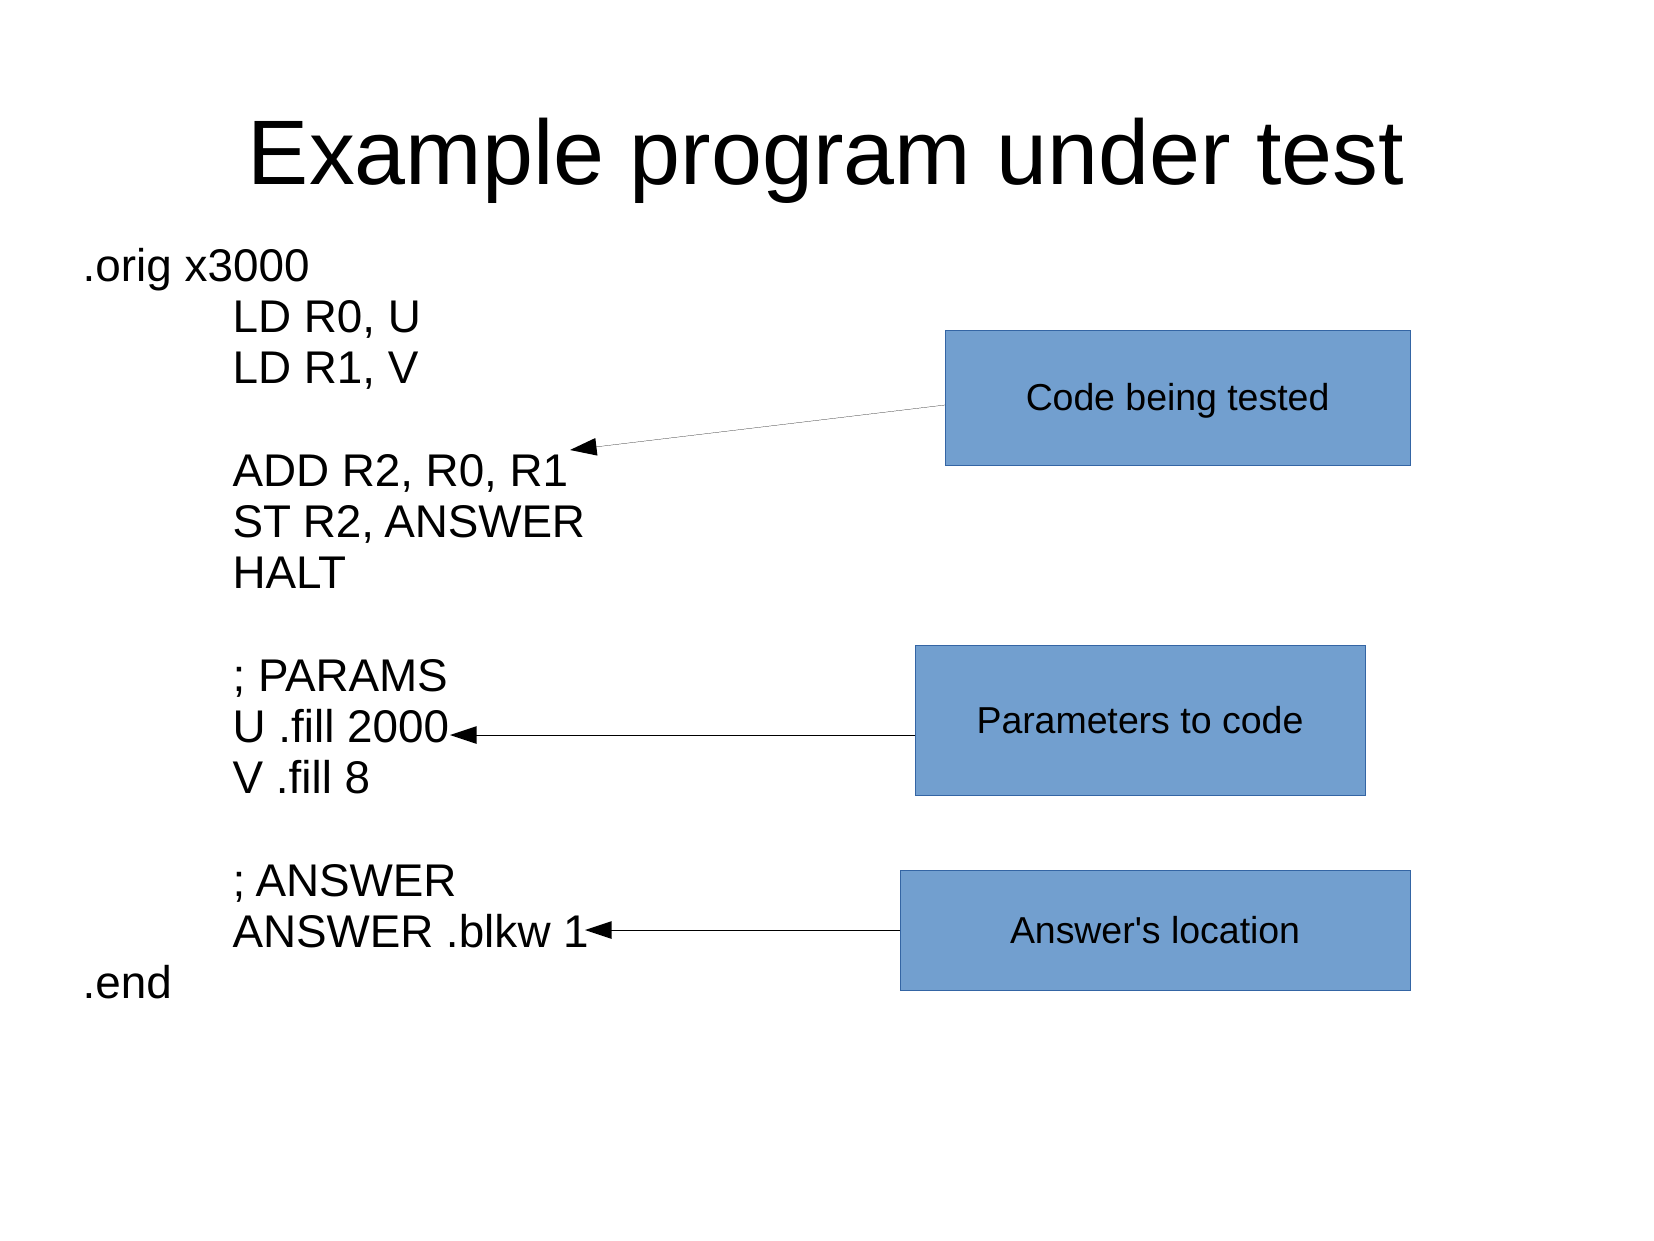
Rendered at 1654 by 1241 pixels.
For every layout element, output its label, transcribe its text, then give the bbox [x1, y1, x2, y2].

subtitle .orig x3000 LD R0, U LD R1, V ADD R2, R0, R1 ST R2, ANSWER HALT ; PARAMS U .fill 2000 V .fill 8 ; ANSWER ANSWER .blkw 1 .end [82, 239, 1571, 1060]
text_box Answer's location [900, 870, 1411, 991]
text_box Code being tested [945, 330, 1411, 466]
title Example program under test [82, 49, 1571, 239]
text_box Parameters to code [915, 645, 1366, 796]
